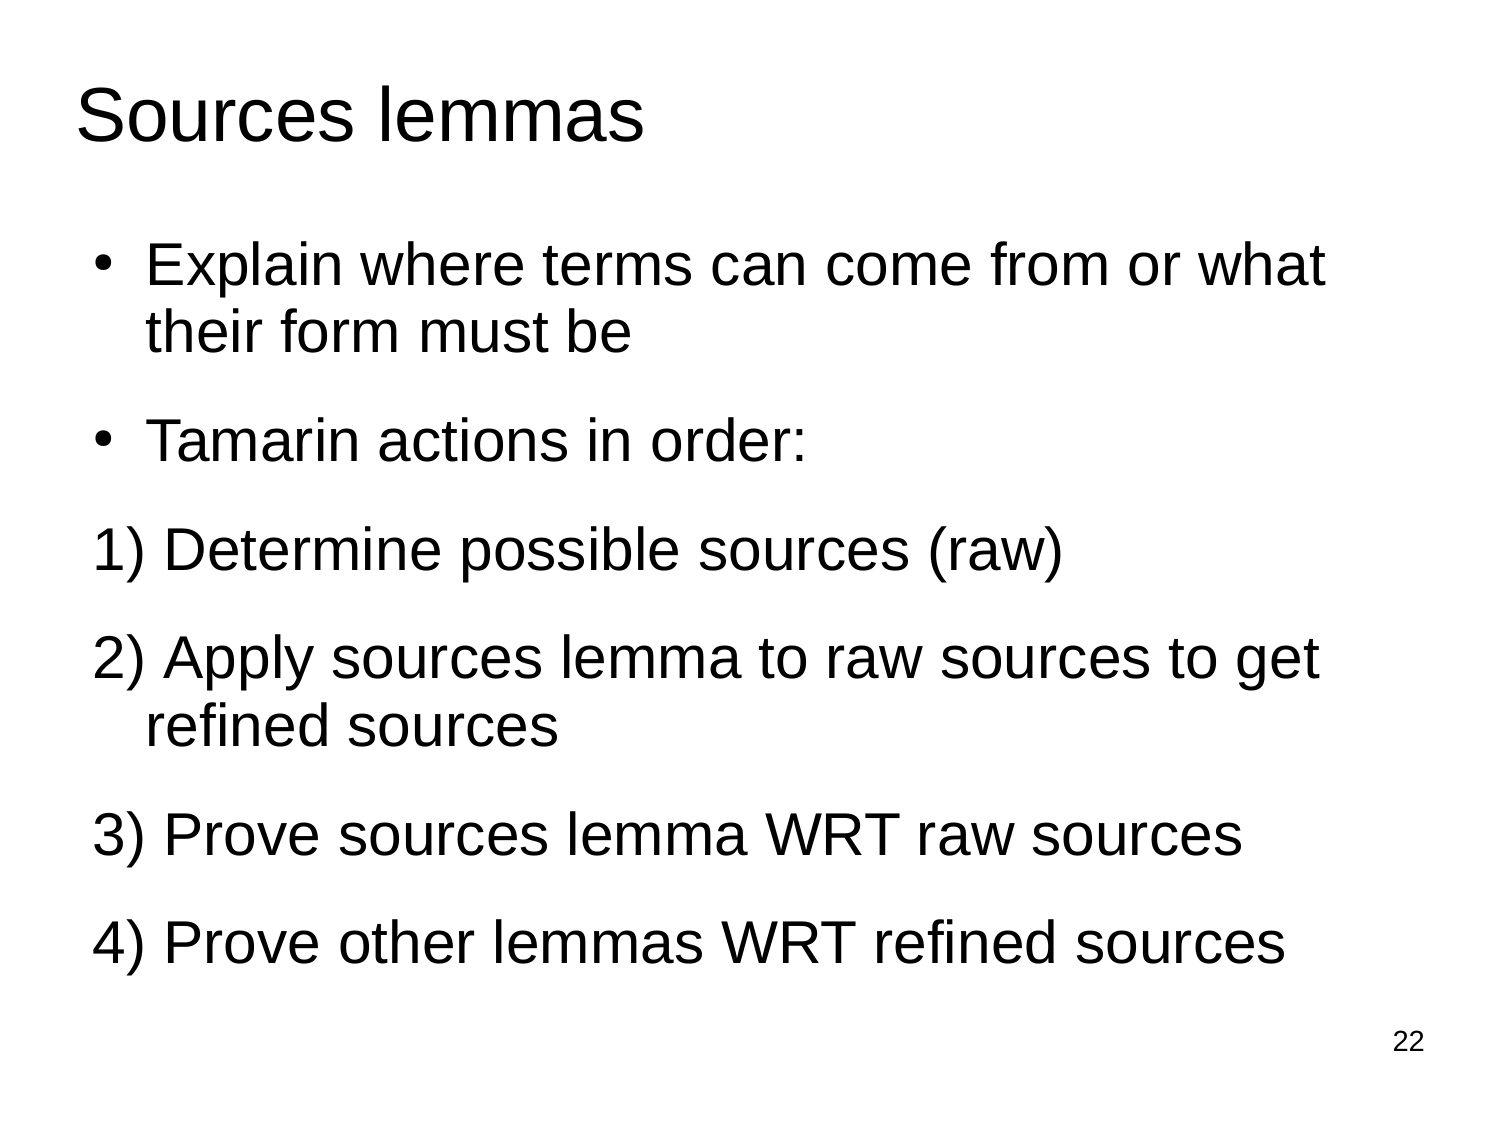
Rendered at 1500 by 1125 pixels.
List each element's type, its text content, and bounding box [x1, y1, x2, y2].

list Explain where terms can come from or what their form must be Tamarin actions in order: Determine possible sources (raw) Apply sources lemma to raw sources to get refined sources Prove sources lemma WRT raw sources Prove other lemmas WRT refined sources [75, 230, 1425, 1014]
title Sources lemmas [75, 44, 1425, 185]
